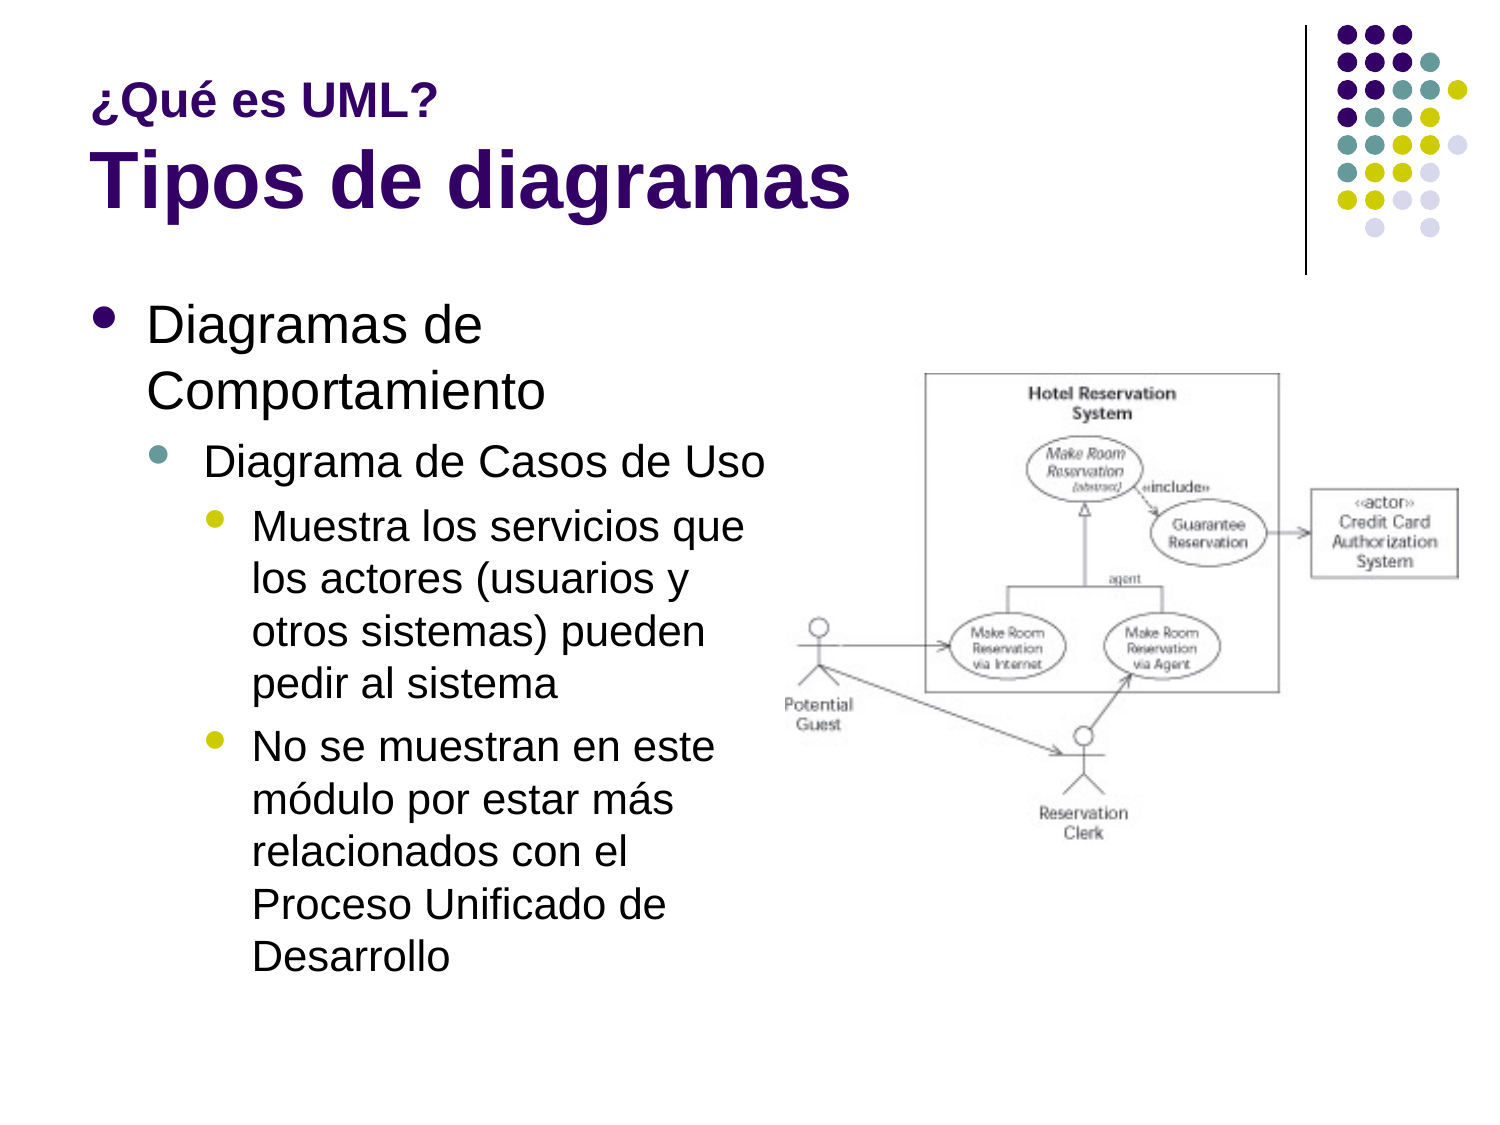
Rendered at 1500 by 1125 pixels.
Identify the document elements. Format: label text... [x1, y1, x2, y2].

title ¿Qué es UML? Tipos de diagramas [74, 20, 1313, 233]
picture [785, 373, 1459, 844]
list Diagramas de Comportamiento Diagrama de Casos de Uso Muestra los servicios que los actores (usuarios y otros sistemas) pueden pedir al sistema No se muestran en este módulo por estar más relacionados con el Proceso Unificado de Desarrollo [75, 282, 786, 1006]
